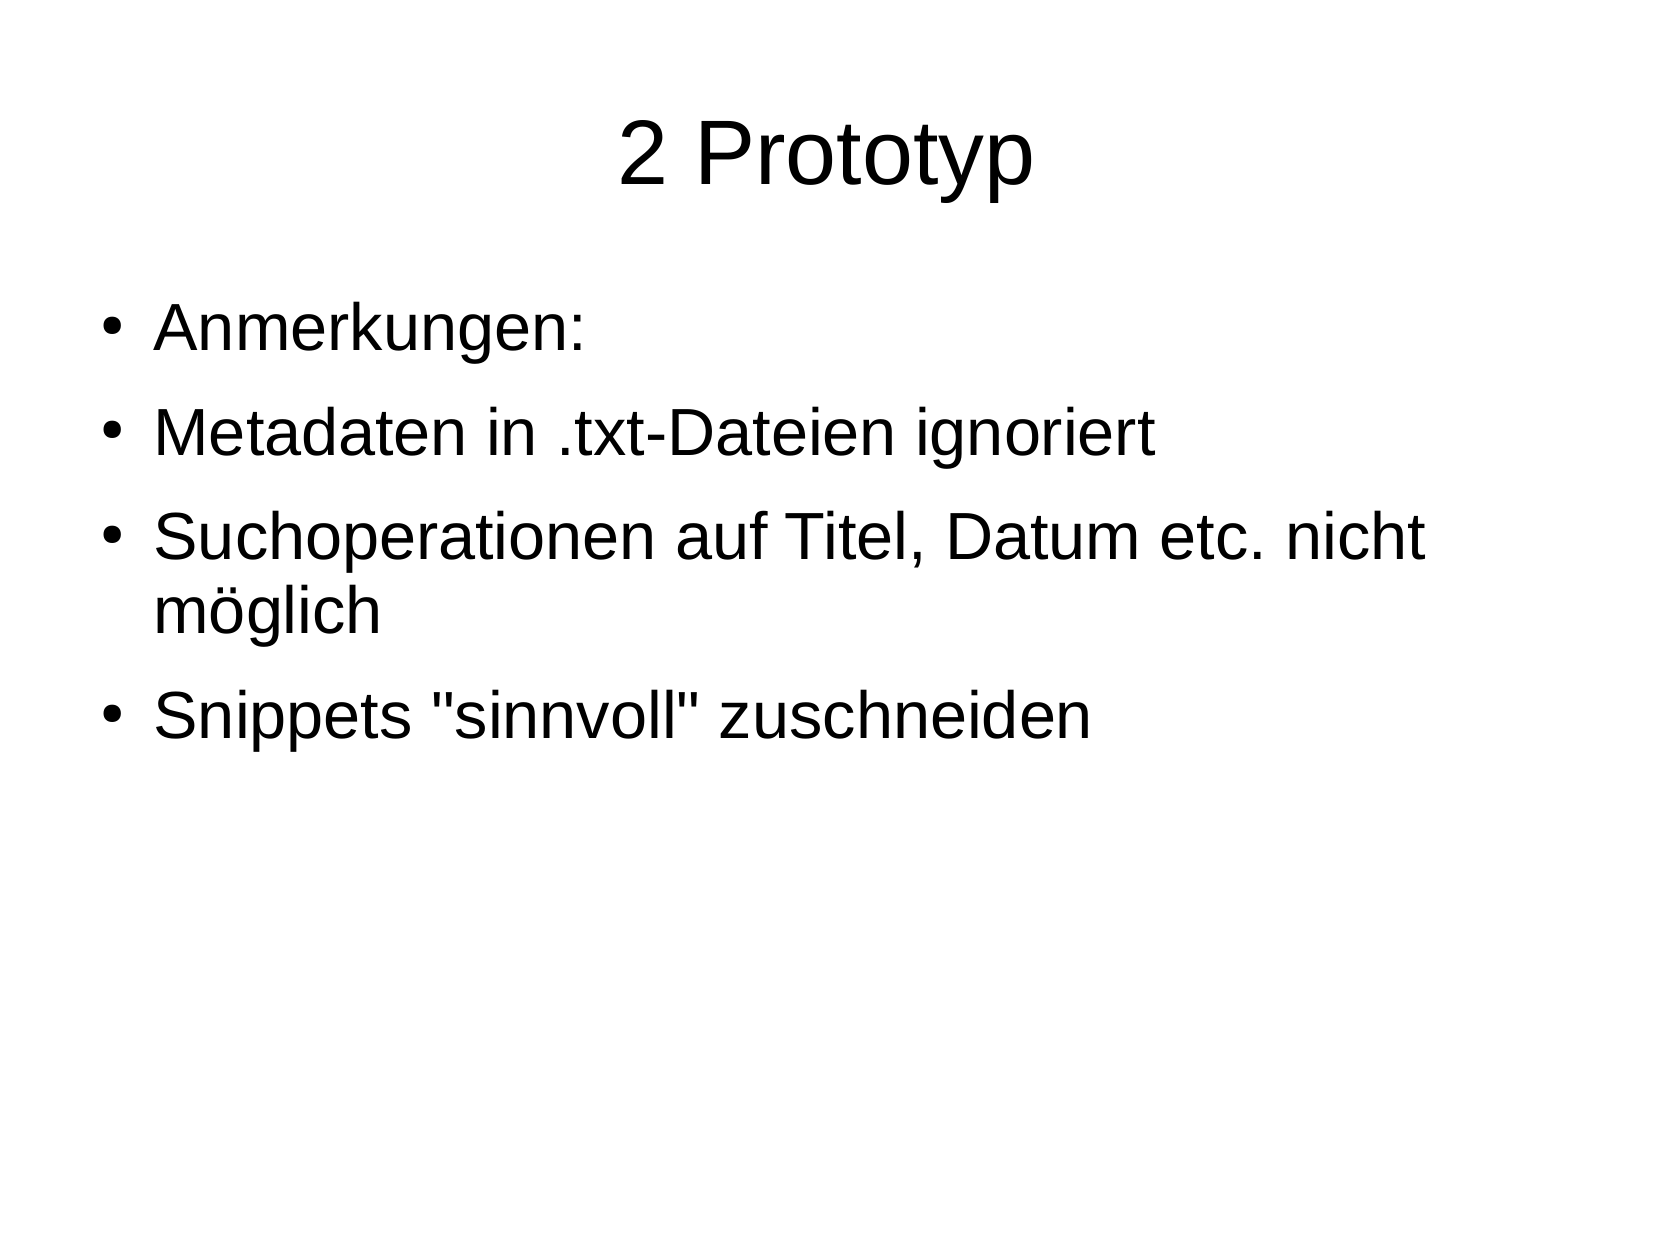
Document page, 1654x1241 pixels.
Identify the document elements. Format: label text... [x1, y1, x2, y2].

title 2 Prototyp [82, 49, 1571, 257]
list Anmerkungen: Metadaten in .txt-Dateien ignoriert Suchoperationen auf Titel, Datum etc. nicht möglich Snippets "sinnvoll" zuschneiden [82, 290, 1571, 1109]
